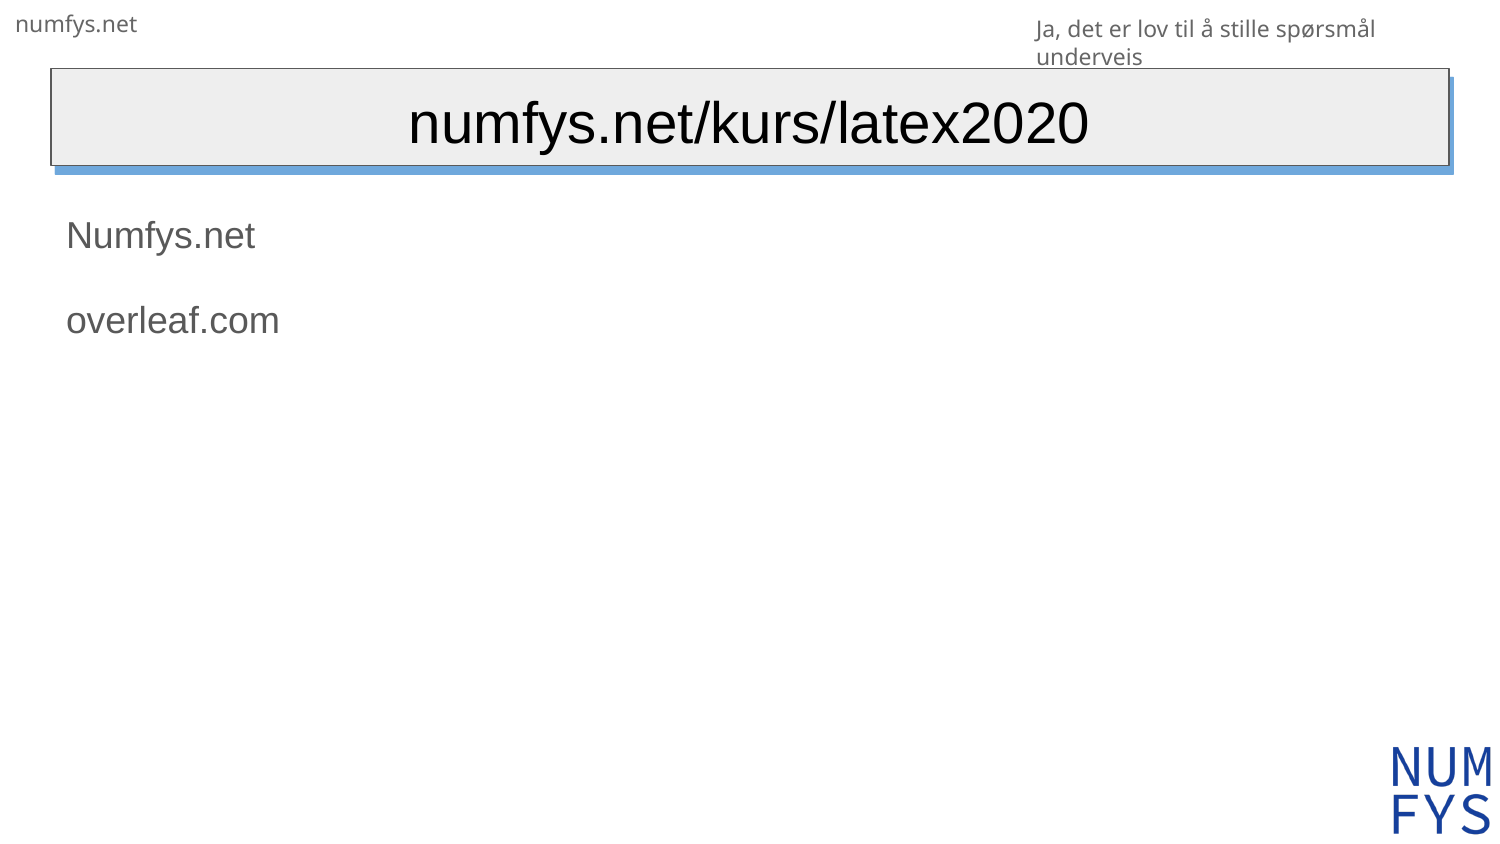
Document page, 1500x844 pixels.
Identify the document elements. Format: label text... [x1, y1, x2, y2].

list Numfys.net overleaf.com [51, 189, 1449, 750]
title numfys.net/kurs/latex2020 [51, 70, 1449, 165]
picture [1383, 737, 1500, 844]
